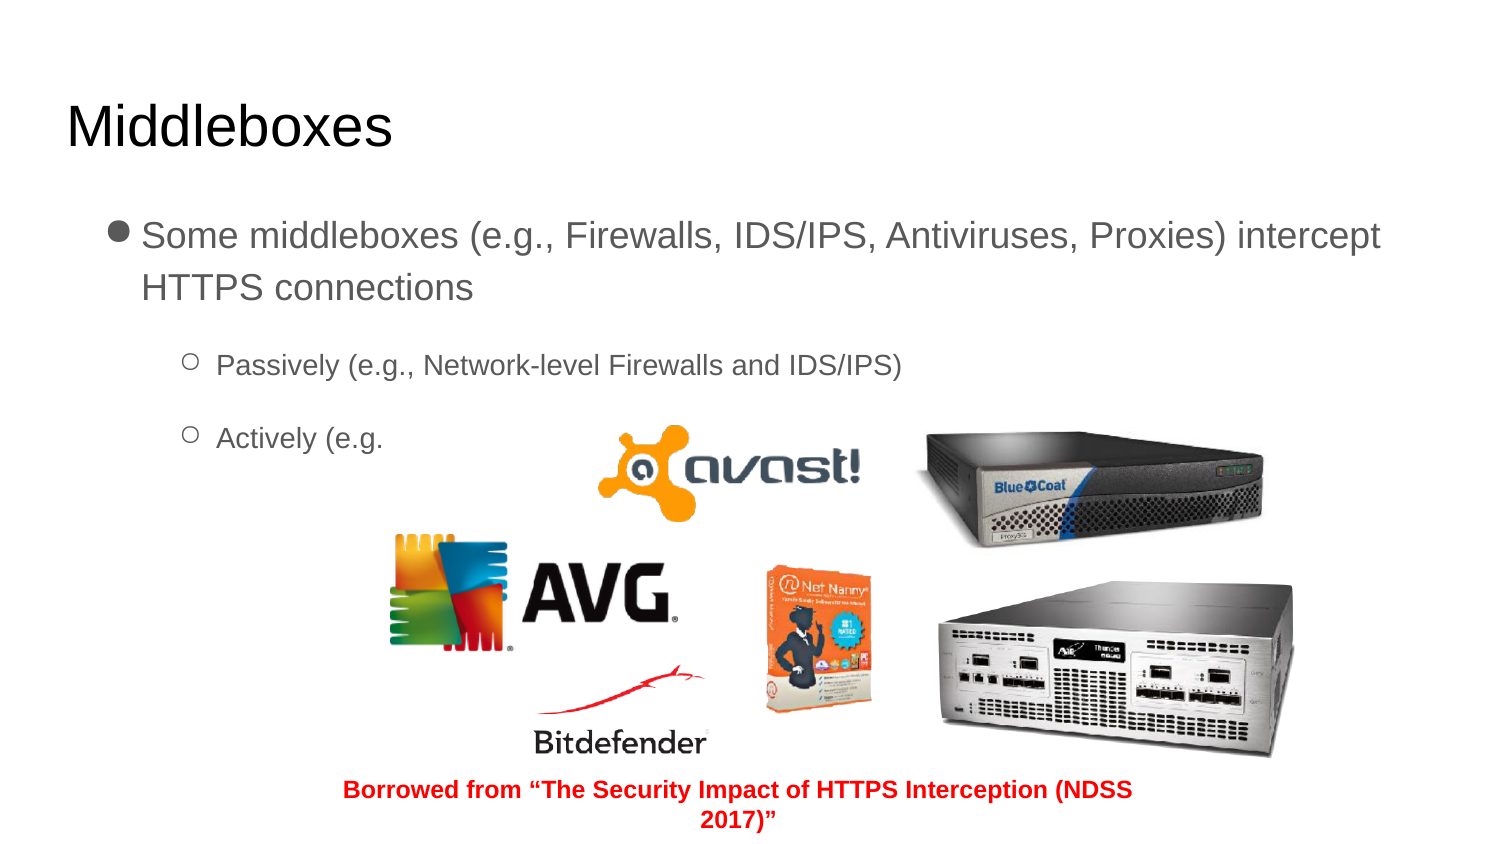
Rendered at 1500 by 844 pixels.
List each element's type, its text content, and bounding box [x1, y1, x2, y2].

picture [385, 393, 1305, 774]
title Borrowed from “The Security Impact of HTTPS Interception (NDSS 2017)” [286, 773, 1191, 834]
list Some middleboxes (e.g., Firewalls, IDS/IPS, Antiviruses, Proxies) intercept HTTPS connections Passively (e.g., Network-level Firewalls and IDS/IPS) Actively (e.g., Proxies, WAF) [51, 189, 1449, 750]
title Middleboxes [51, 72, 1449, 176]
